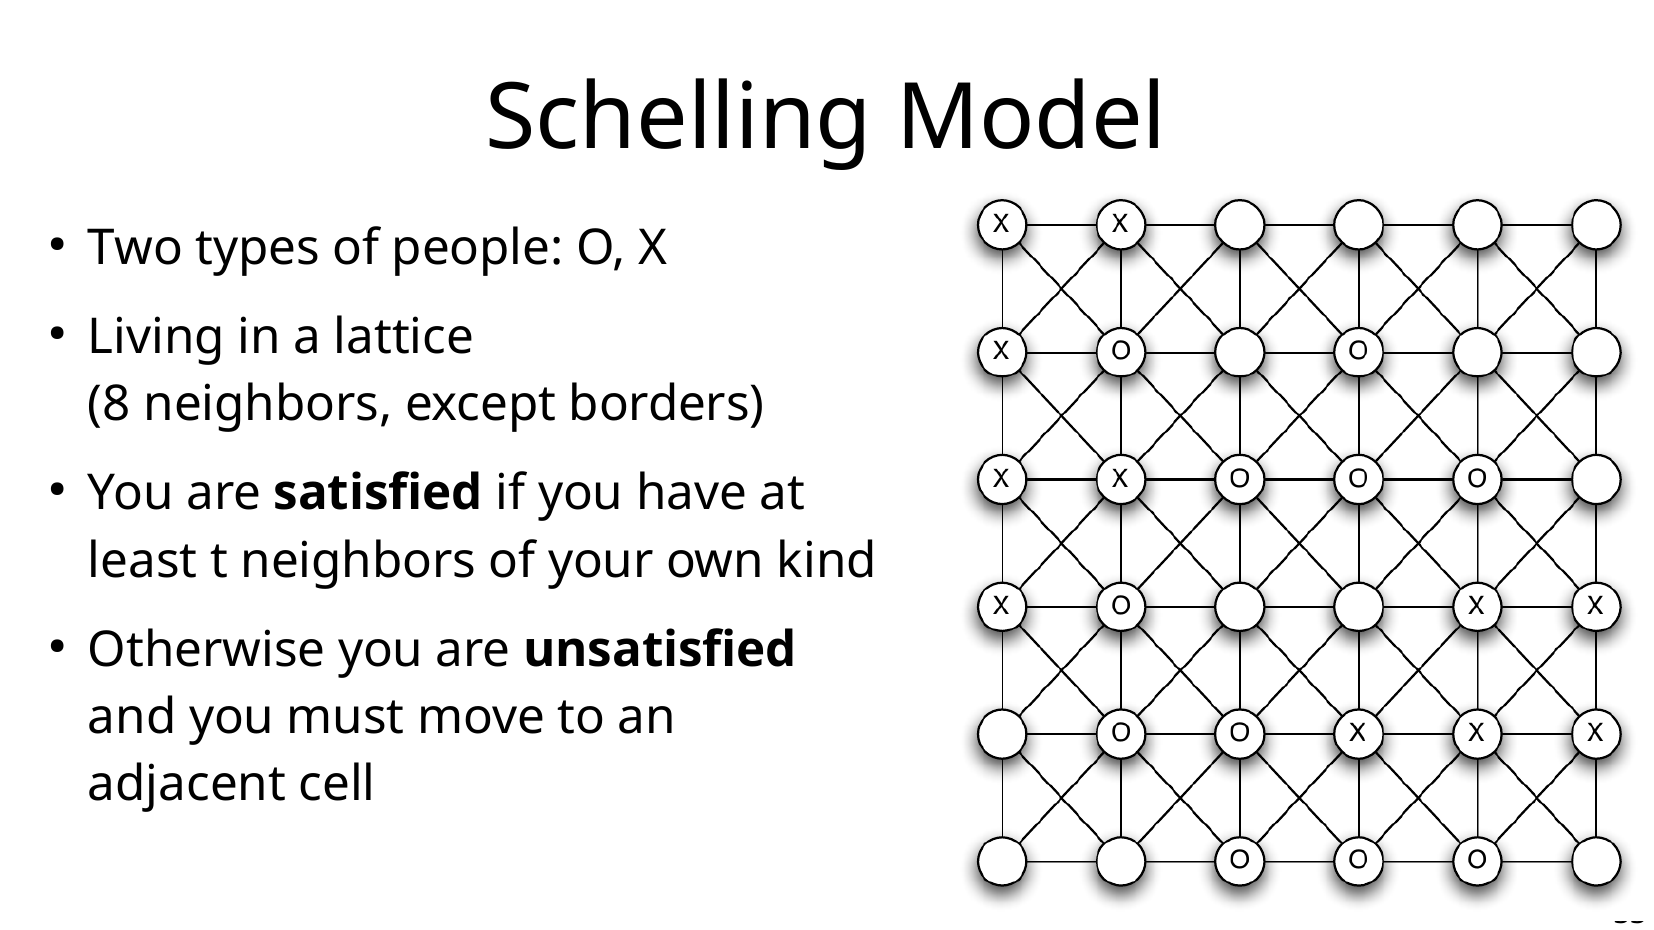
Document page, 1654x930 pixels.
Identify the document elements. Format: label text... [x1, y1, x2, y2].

picture [945, 179, 1650, 922]
title Schelling Model [82, 1, 1571, 225]
list Two types of people: O, X Living in a lattice (8 neighbors, except borders) You are satisfied if you have at least t neighbors of your own kind Otherwise you are unsatisfied and you must move to an adjacent cell [35, 211, 886, 886]
